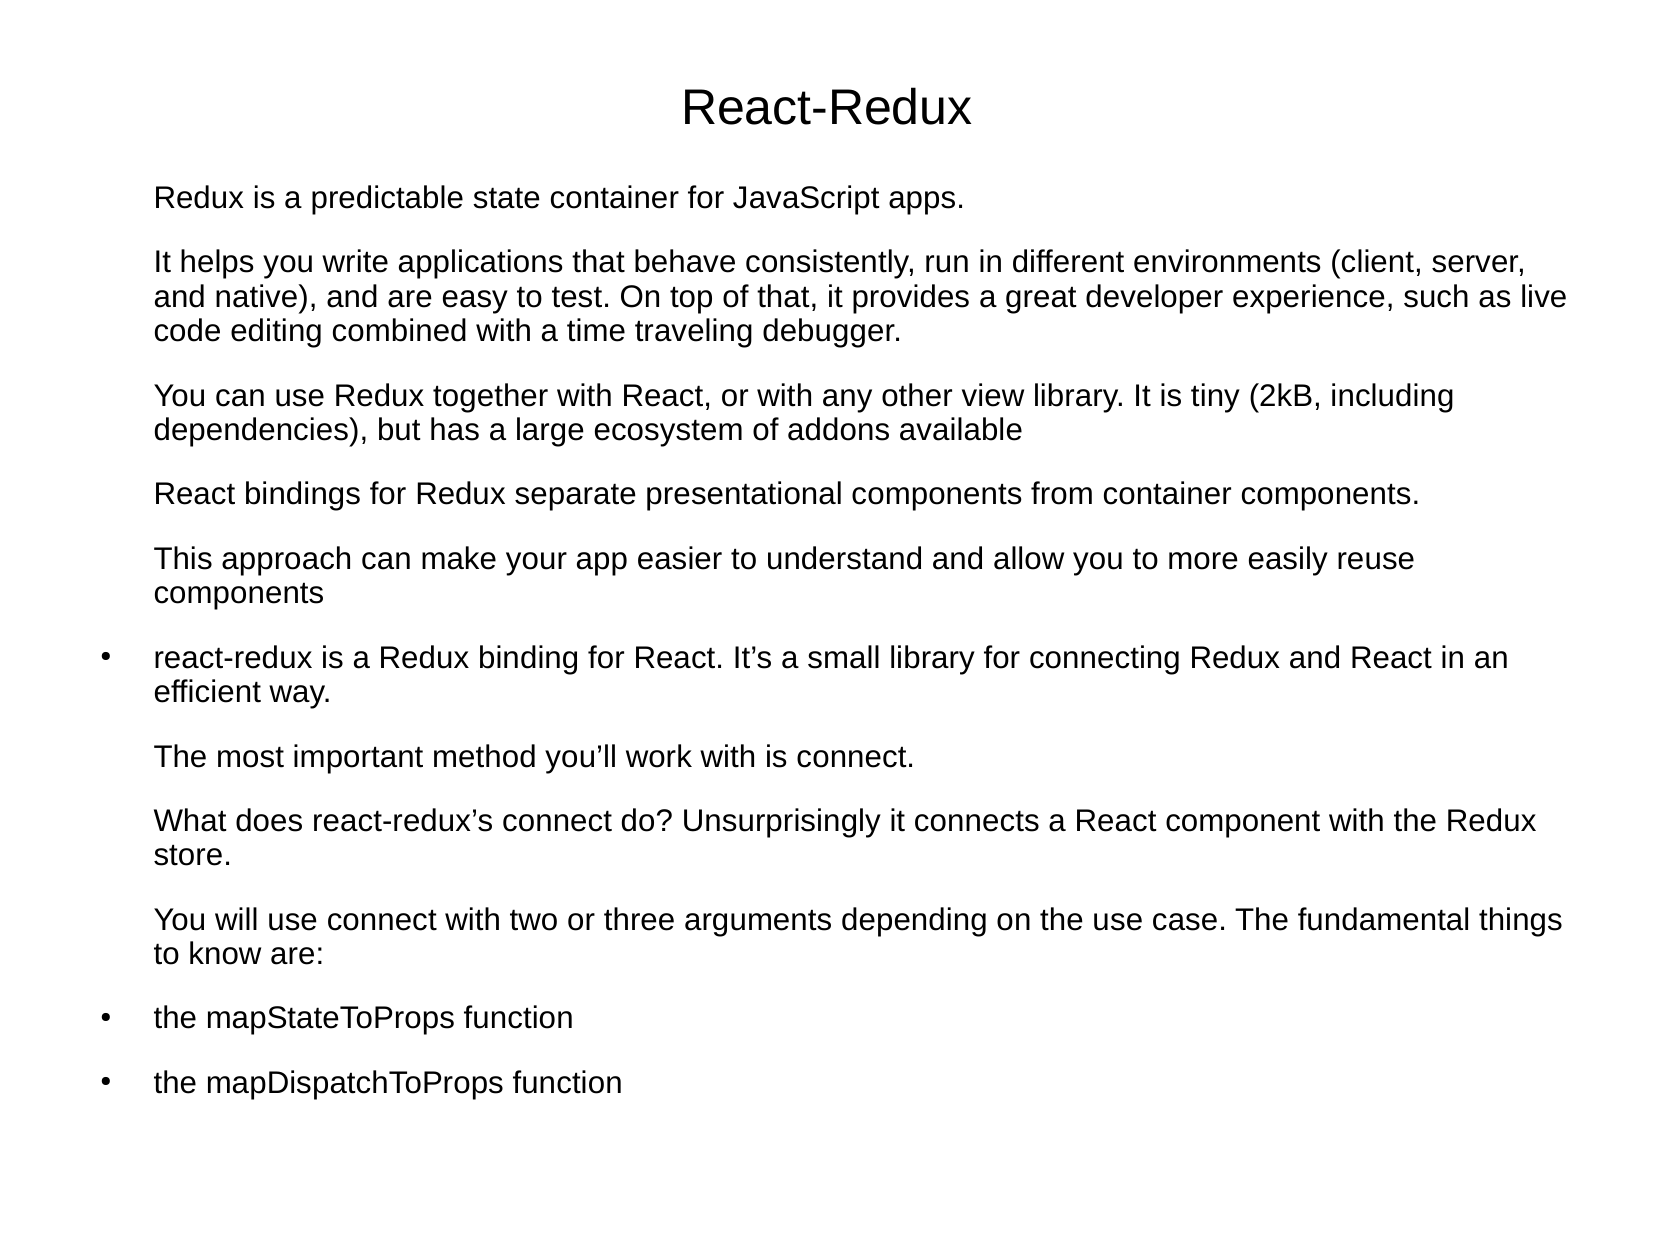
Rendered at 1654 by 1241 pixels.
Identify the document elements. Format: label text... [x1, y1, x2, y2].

list Redux is a predictable state container for JavaScript apps. It helps you write applications that behave consistently, run in different environments (client, server, and native), and are easy to test. On top of that, it provides a great developer experience, such as live code editing combined with a time traveling debugger. You can use Redux together with React, or with any other view library. It is tiny (2kB, including dependencies), but has a large ecosystem of addons available React bindings for Redux separate presentational components from container components. This approach can make your app easier to understand and allow you to more easily reuse components react-redux is a Redux binding for React. It’s a small library for connecting Redux and React in an efficient way. The most important method you’ll work with is connect. What does react-redux’s connect do? Unsurprisingly it connects a React component with the Redux store. You will use connect with two or three arguments depending on the use case. The fundamental things to know are: the mapStateToProps function the mapDispatchToProps function [82, 180, 1571, 1229]
title React-Redux [82, 49, 1571, 166]
